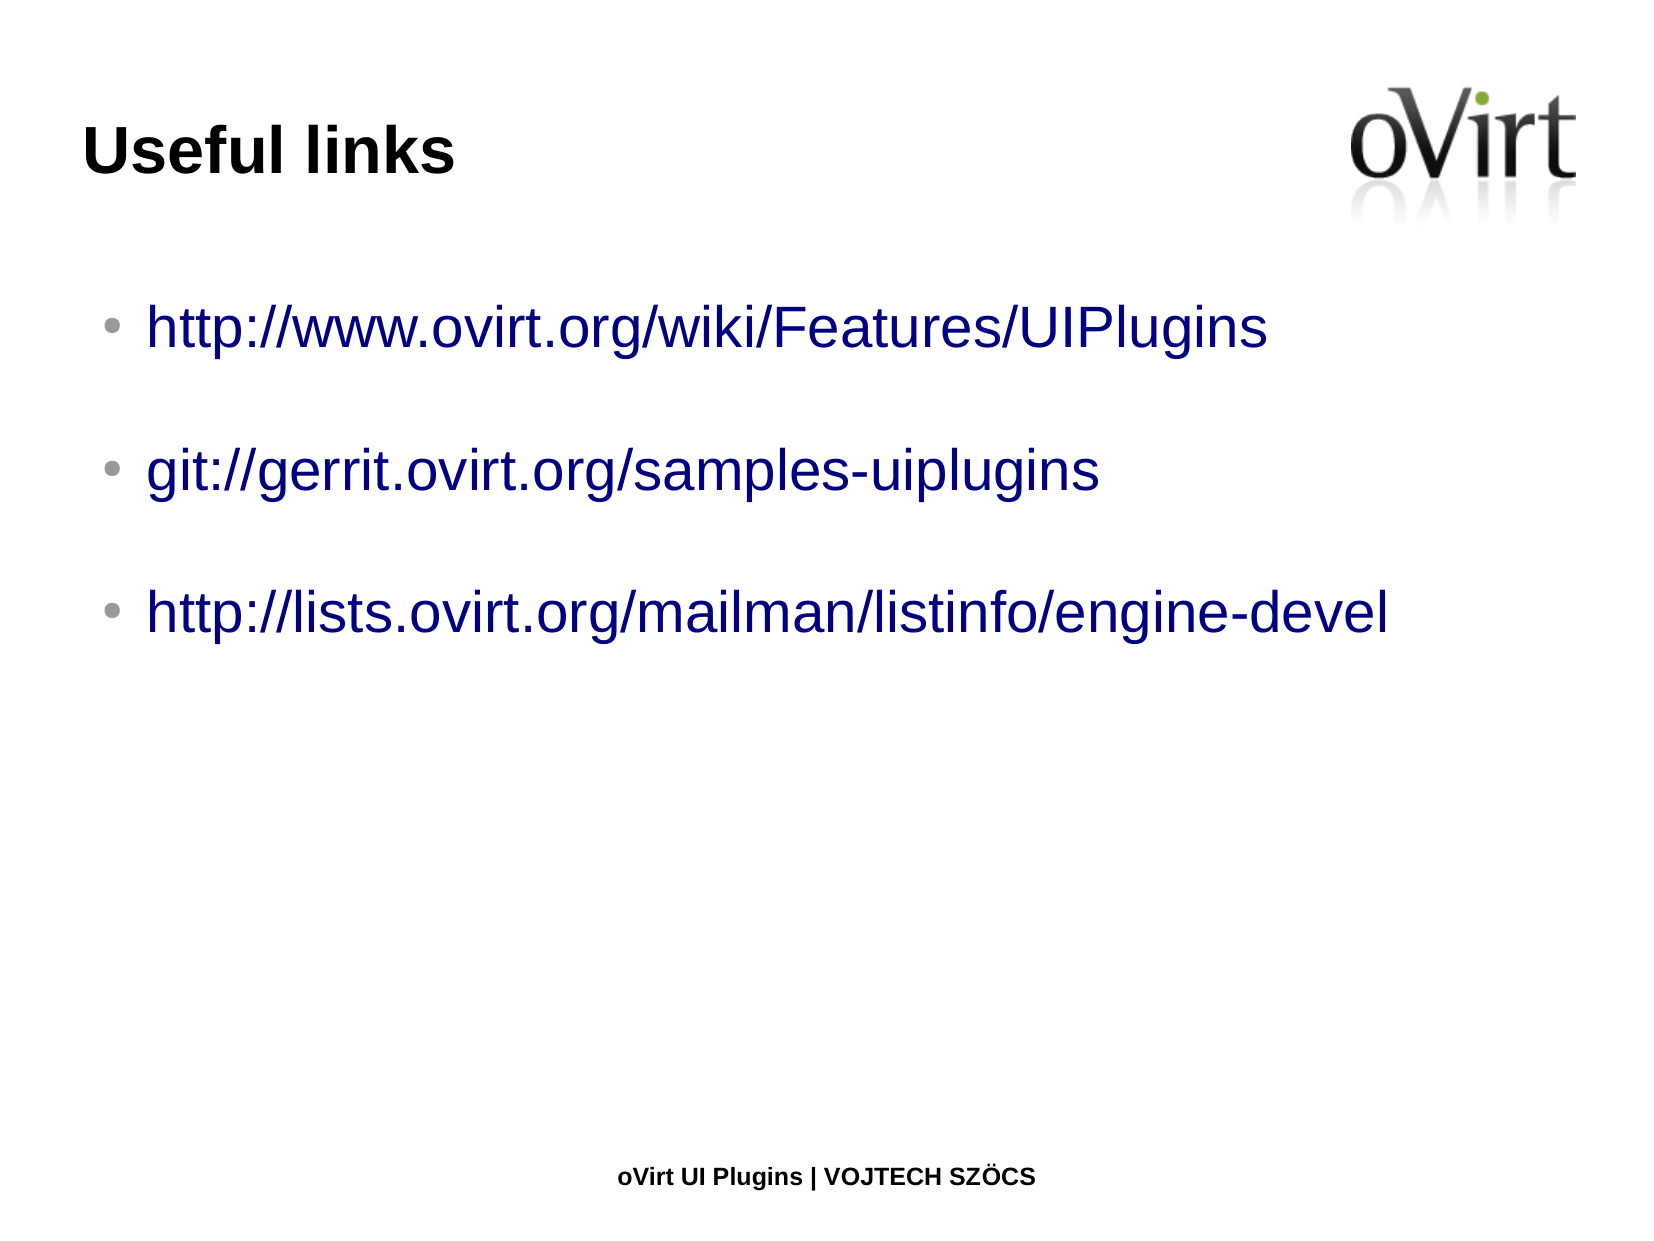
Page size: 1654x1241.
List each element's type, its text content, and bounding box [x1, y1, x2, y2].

title Useful links [82, 37, 1303, 226]
list http://www.ovirt.org/wiki/Features/UIPlugins git://gerrit.ovirt.org/samples-uiplugins http://lists.ovirt.org/mailman/listinfo/engine-devel [86, 262, 1576, 1051]
picture [1351, 79, 1576, 228]
